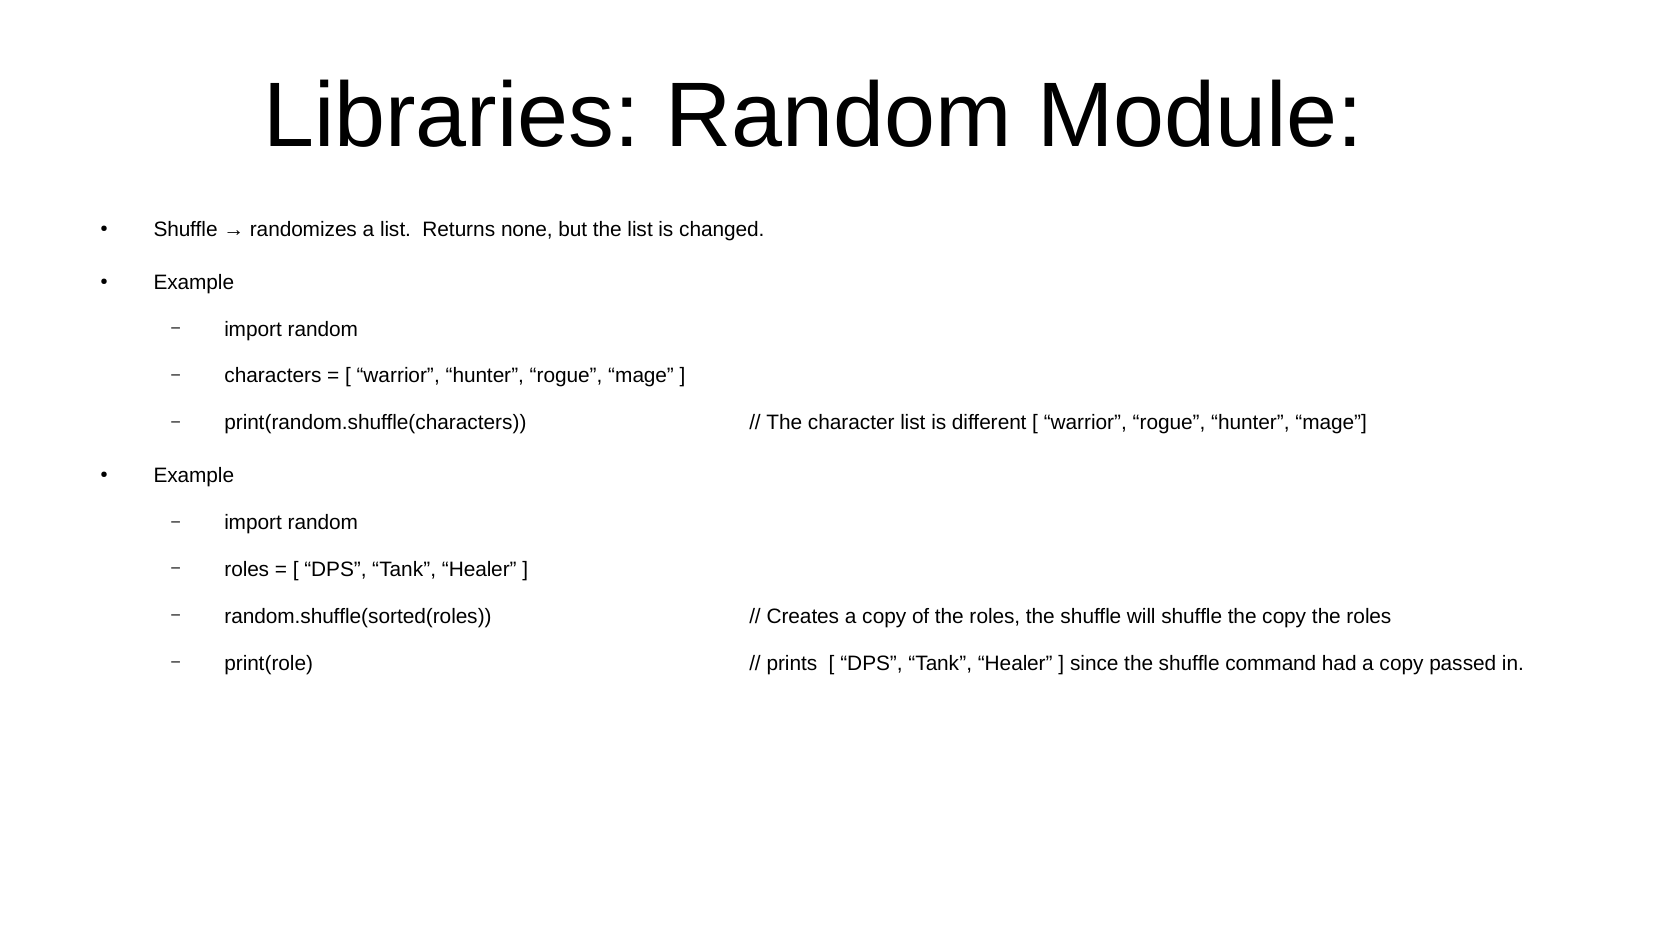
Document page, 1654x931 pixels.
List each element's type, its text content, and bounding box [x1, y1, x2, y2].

list Shuffle → randomizes a list. Returns none, but the list is changed. Example import random characters = [ “warrior”, “hunter”, “rogue”, “mage” ] print(random.shuffle(characters)) // The character list is different [ “warrior”, “rogue”, “hunter”, “mage”] Example import random roles = [ “DPS”, “Tank”, “Healer” ] random.shuffle(sorted(roles)) // Creates a copy of the roles, the shuffle will shuffle the copy the roles print(role) // prints [ “DPS”, “Tank”, “Healer” ] since the shuffle command had a copy passed in. [82, 217, 1636, 916]
title Libraries: Random Module: [82, 37, 1571, 193]
